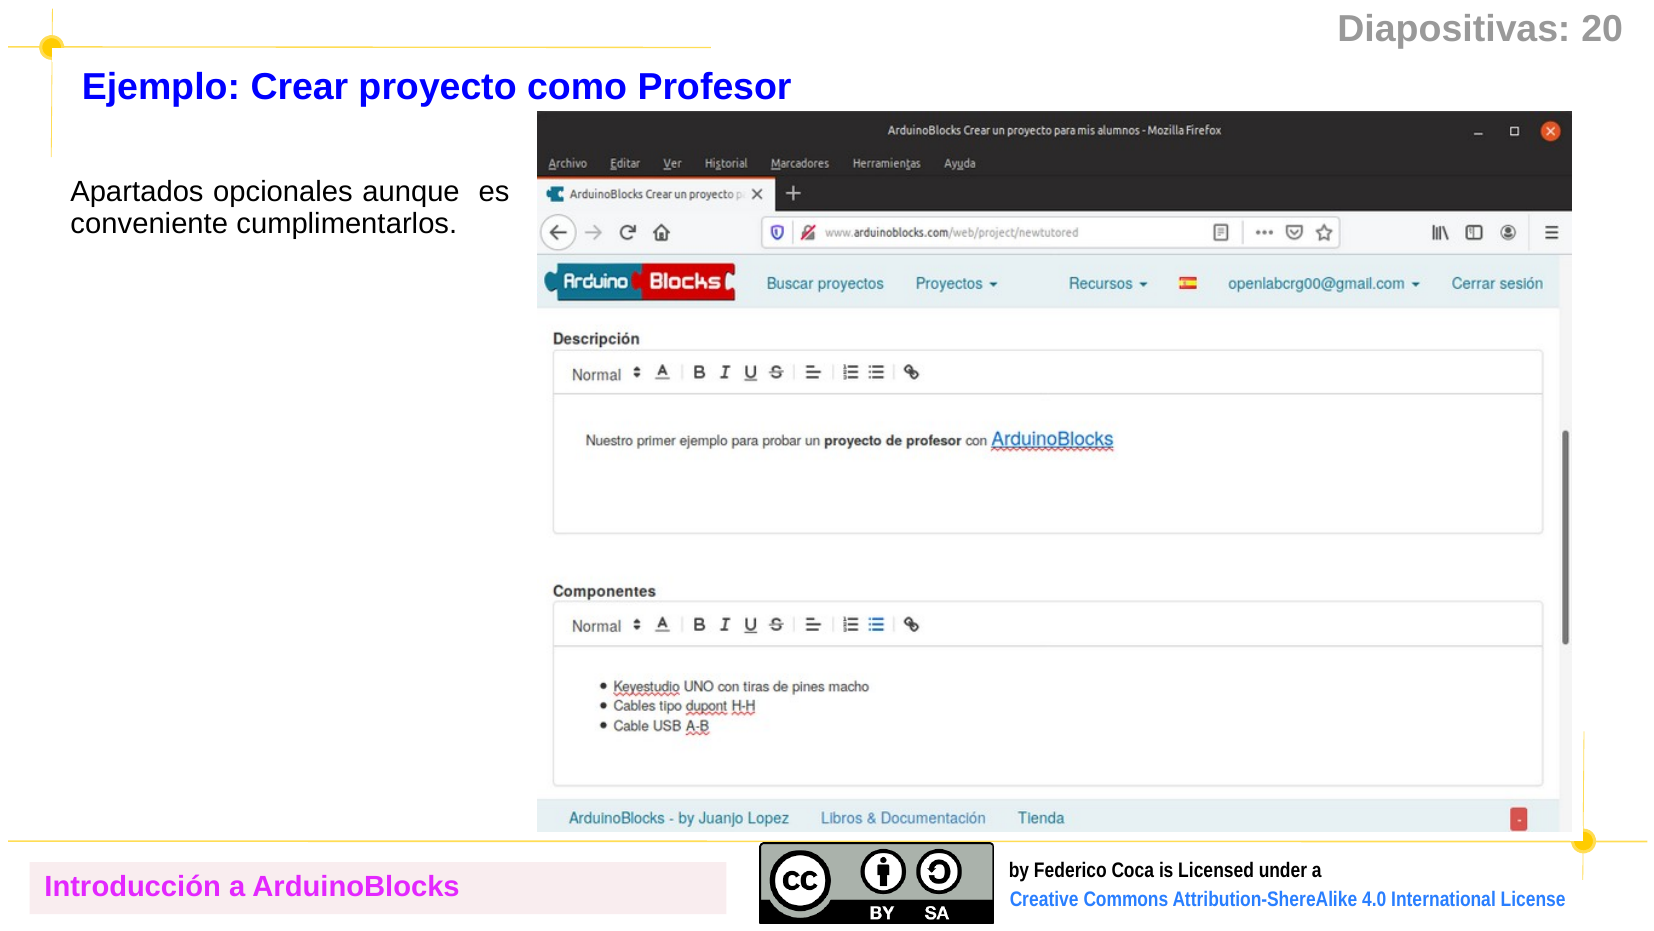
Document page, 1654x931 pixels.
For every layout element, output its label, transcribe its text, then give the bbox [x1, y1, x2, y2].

text_box Diapositivas: 20 [1322, 0, 1644, 57]
text_box Apartados opcionales aunque es conveniente cumplimentarlos. [55, 167, 526, 412]
text_box Ejemplo: Crear proyecto como Profesor [67, 58, 1207, 116]
picture [537, 111, 1572, 832]
text_box Introducción a ArduinoBlocks [29, 862, 727, 915]
